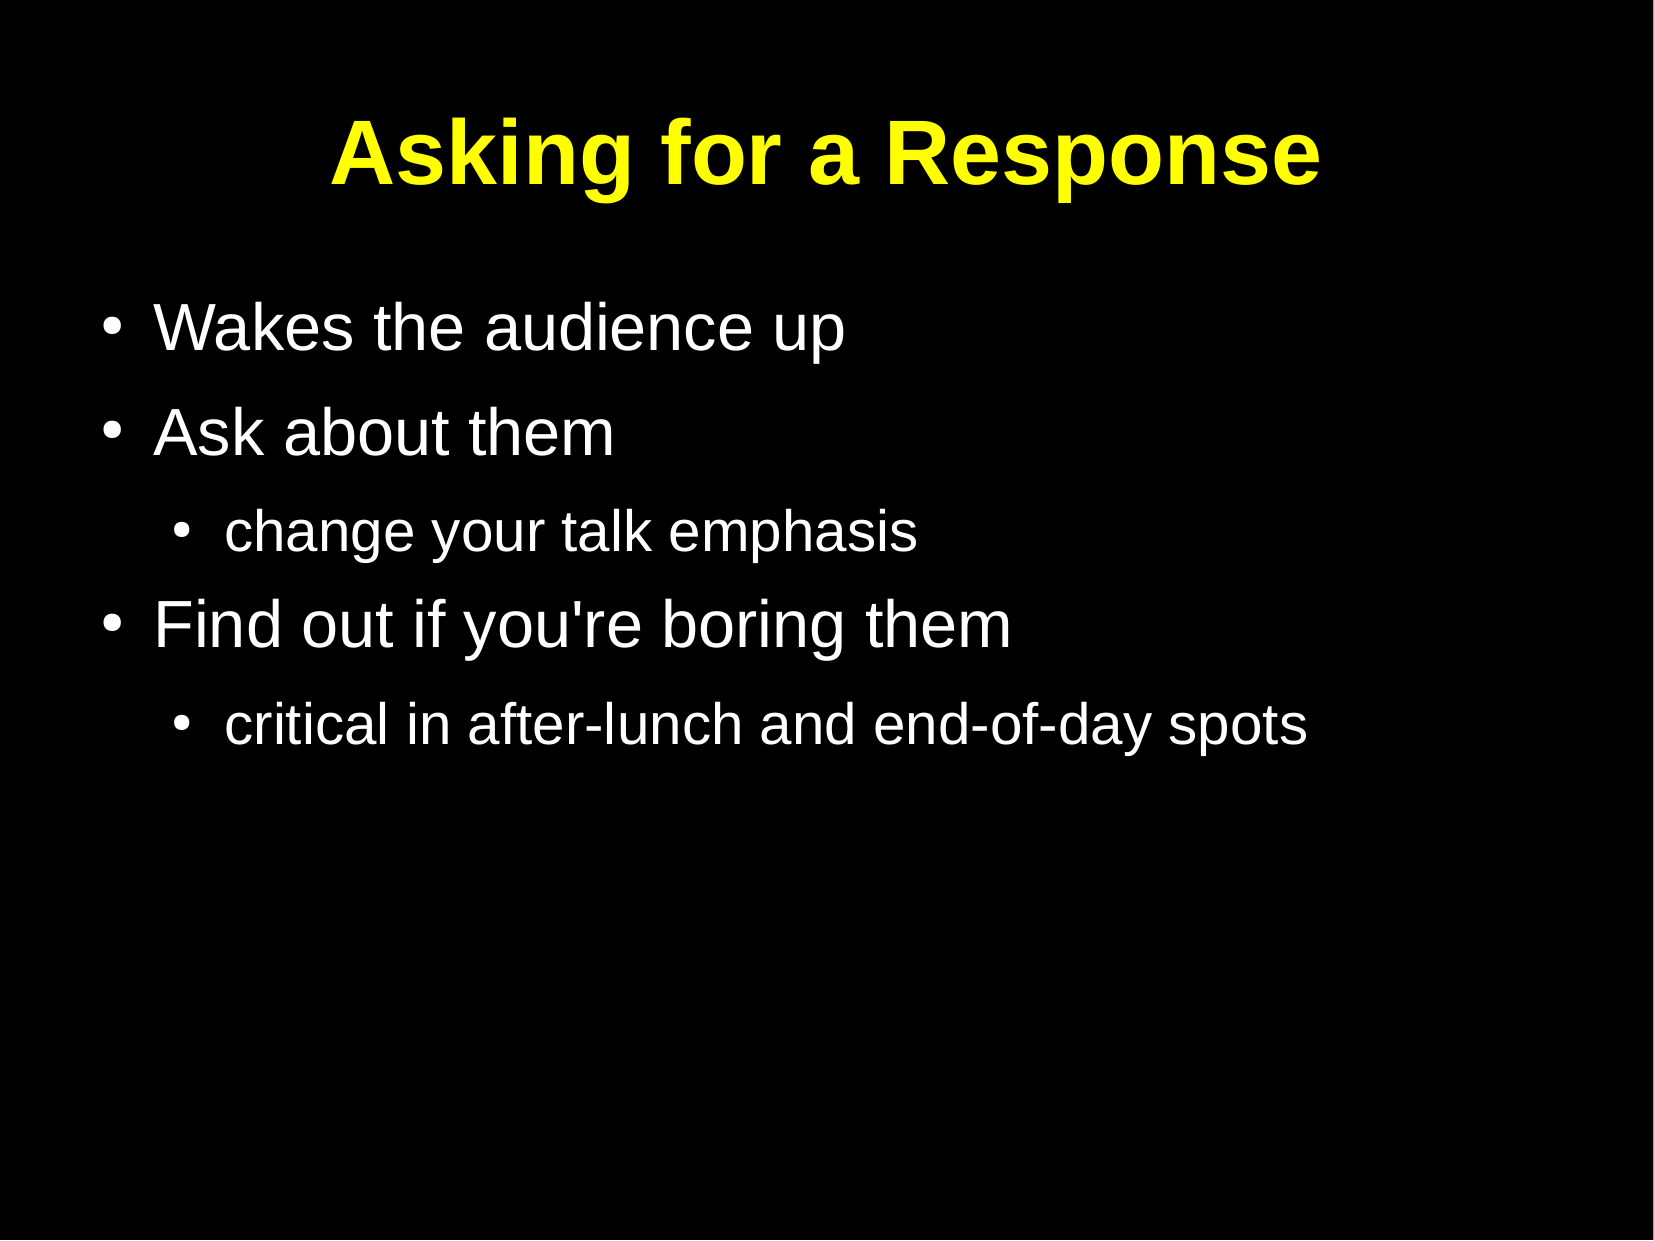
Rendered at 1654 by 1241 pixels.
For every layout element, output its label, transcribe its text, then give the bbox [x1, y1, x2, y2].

title Asking for a Response [82, 49, 1571, 257]
list Wakes the audience up Ask about them change your talk emphasis Find out if you're boring them critical in after-lunch and end-of-day spots [82, 290, 1571, 1109]
